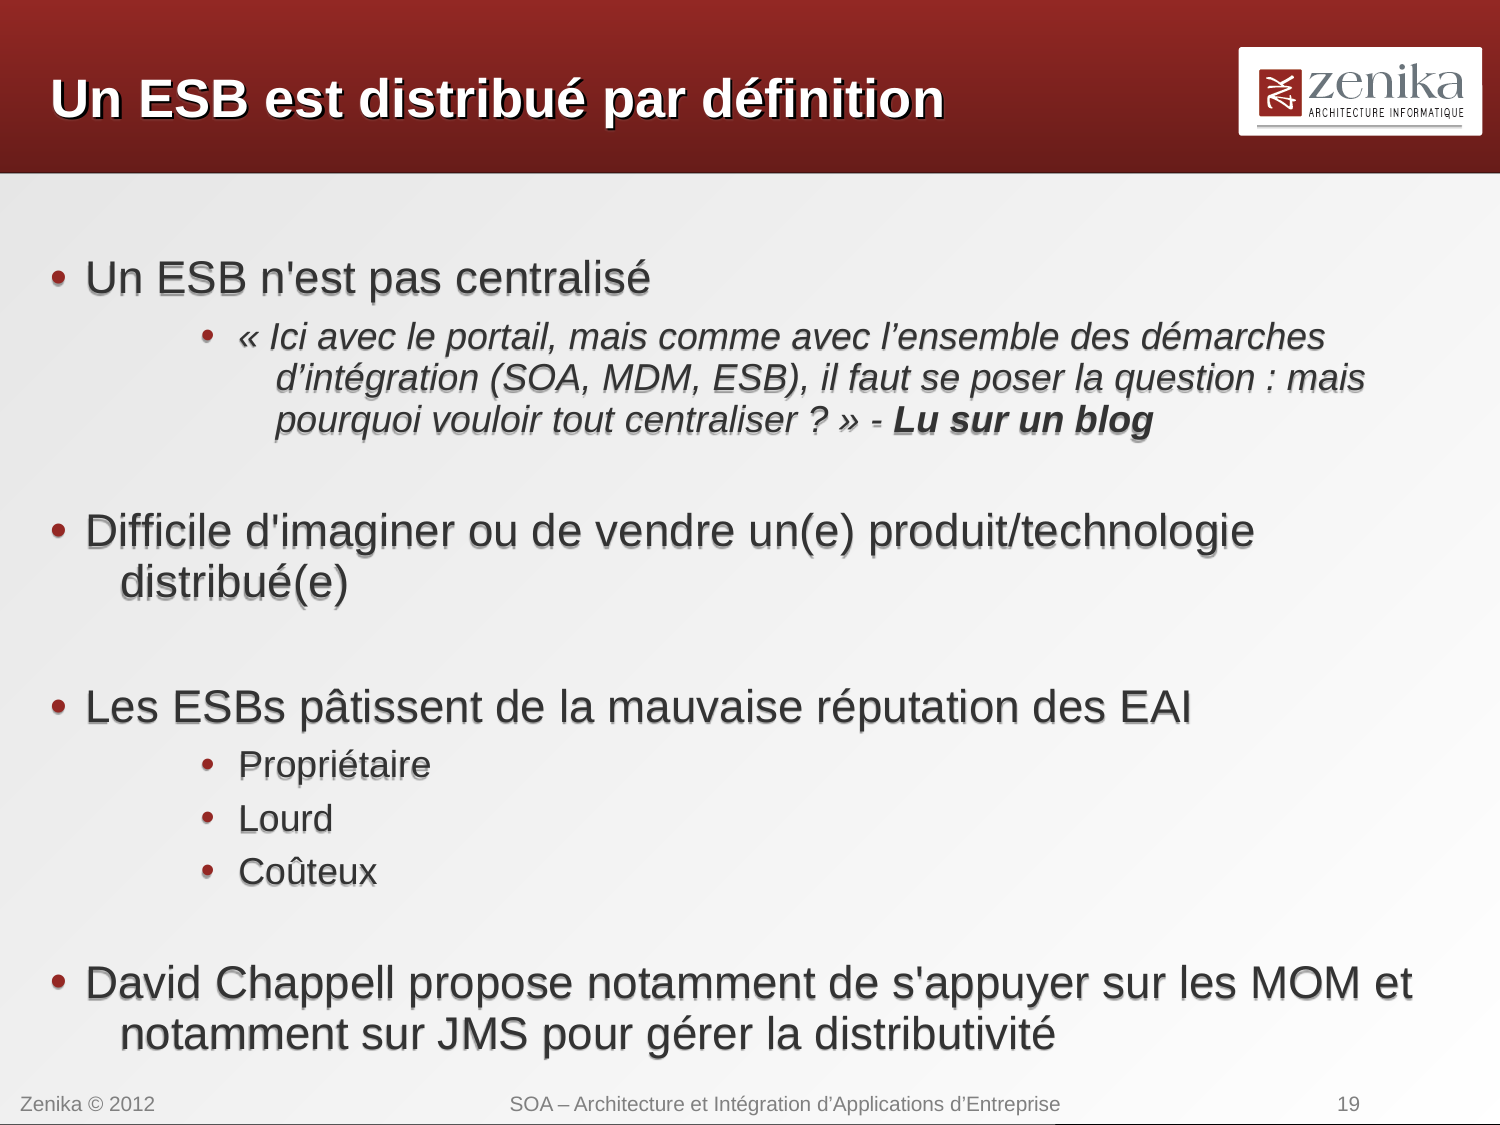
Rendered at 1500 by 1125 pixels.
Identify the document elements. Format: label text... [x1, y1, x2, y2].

list Un ESB n'est pas centralisé « Ici avec le portail, mais comme avec l’ensemble des démarches d’intégration (SOA, MDM, ESB), il faut se poser la question : mais pourquoi vouloir tout centraliser ? » - Lu sur un blog Difficile d'imaginer ou de vendre un(e) produit/technologie distribué(e) Les ESBs pâtissent de la mauvaise réputation des EAI Propriétaire Lourd Coûteux David Chappell propose notamment de s'appuyer sur les MOM et notamment sur JMS pour gérer la distributivité [50, 249, 1435, 1066]
title Un ESB est distribué par définition [50, 22, 1206, 172]
